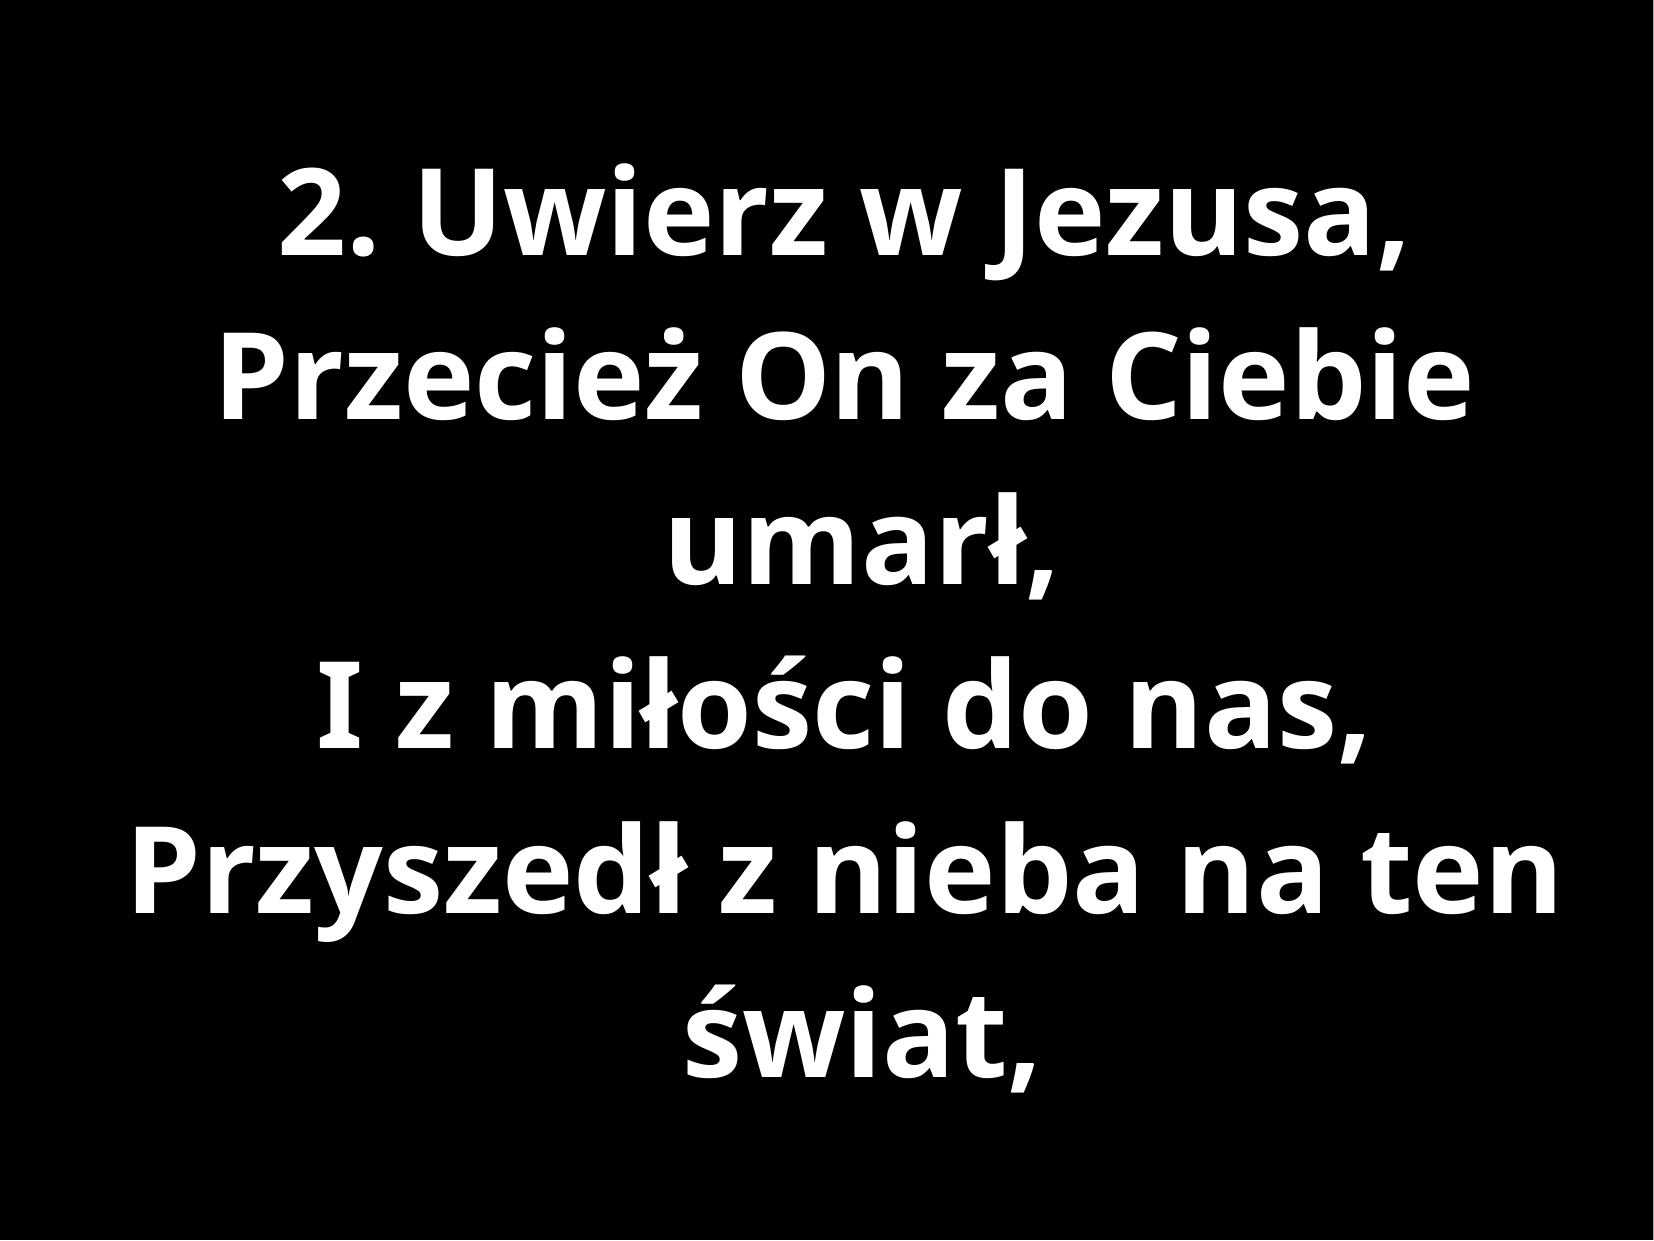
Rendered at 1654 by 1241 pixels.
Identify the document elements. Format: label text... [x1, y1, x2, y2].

subtitle 2. Uwierz w Jezusa, Przecież On za Ciebie umarł, I z miłości do nas, Przyszedł z nieba na ten świat, [0, 0, 1654, 1240]
